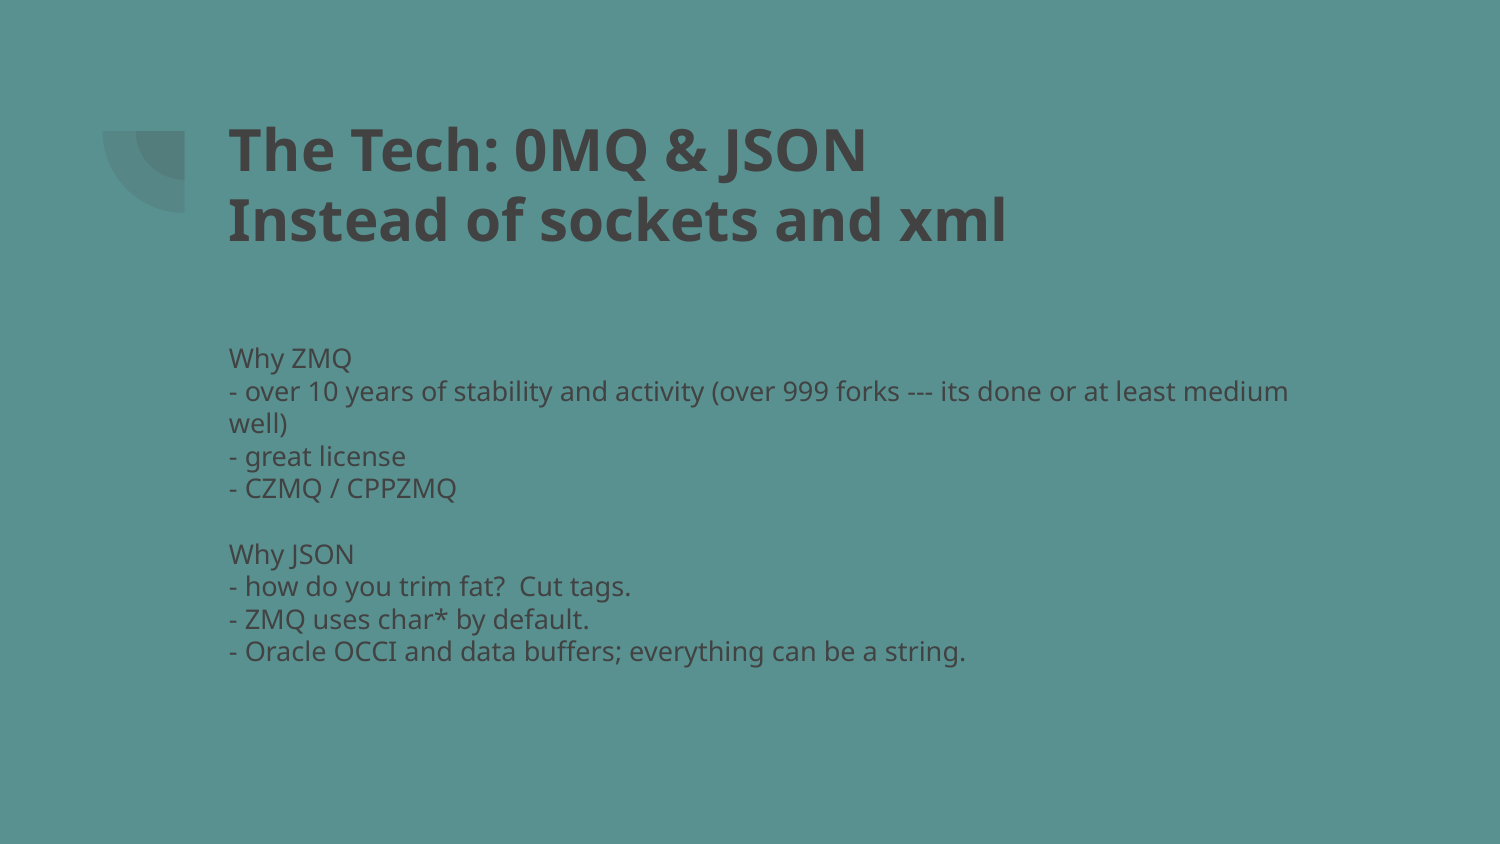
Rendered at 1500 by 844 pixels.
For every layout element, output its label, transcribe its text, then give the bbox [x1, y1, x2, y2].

title The Tech: 0MQ & JSON Instead of sockets and xml [213, 98, 1368, 263]
list Why ZMQ - over 10 years of stability and activity (over 999 forks --- its done or at least medium well) - great license - CZMQ / CPPZMQ Why JSON - how do you trim fat? Cut tags. - ZMQ uses char* by default. - Oracle OCCI and data buffers; everything can be a string. [213, 326, 1368, 744]
